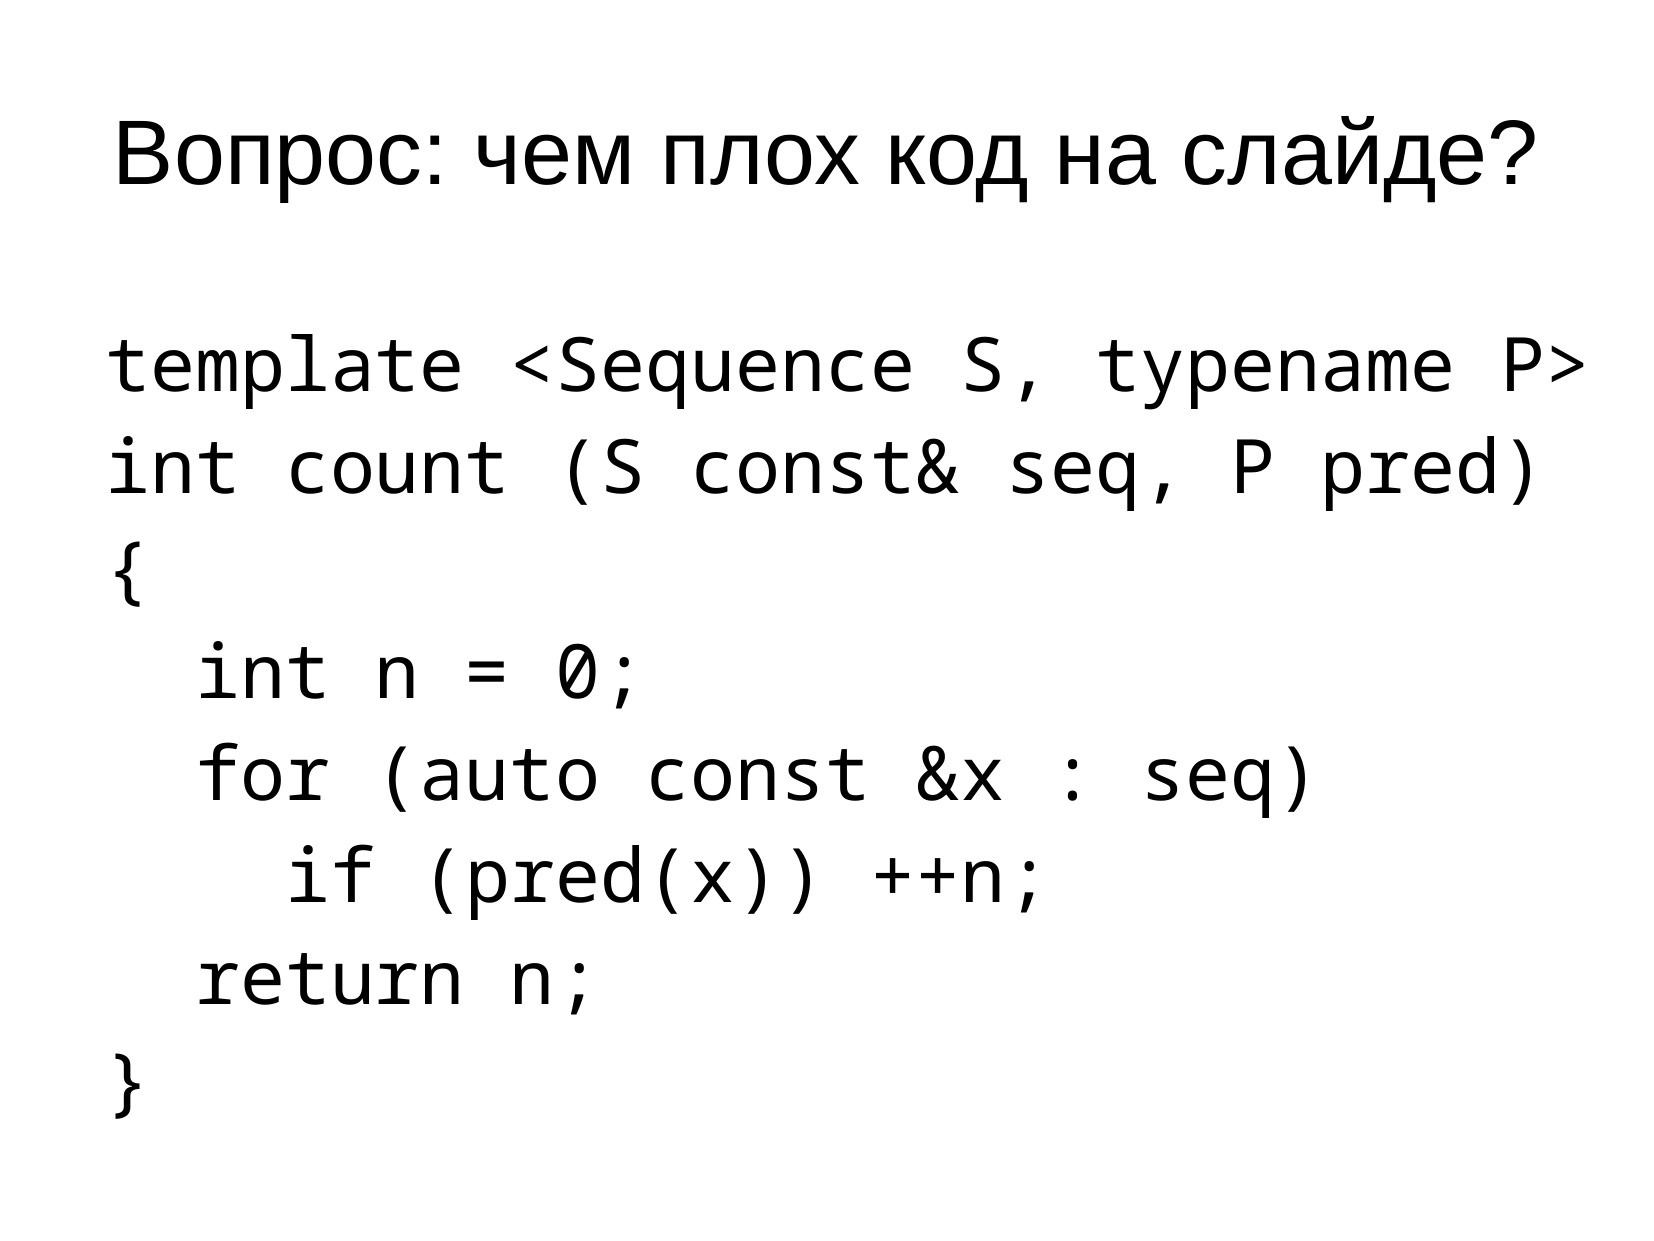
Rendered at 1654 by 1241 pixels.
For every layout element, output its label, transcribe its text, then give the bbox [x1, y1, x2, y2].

subtitle template <Sequence S, typename P> int count (S const& seq, P pred) { int n = 0; for (auto const &x : seq) if (pred(x)) ++n; return n; } [105, 285, 1591, 1156]
title Вопрос: чем плох код на слайде? [82, 49, 1571, 257]
